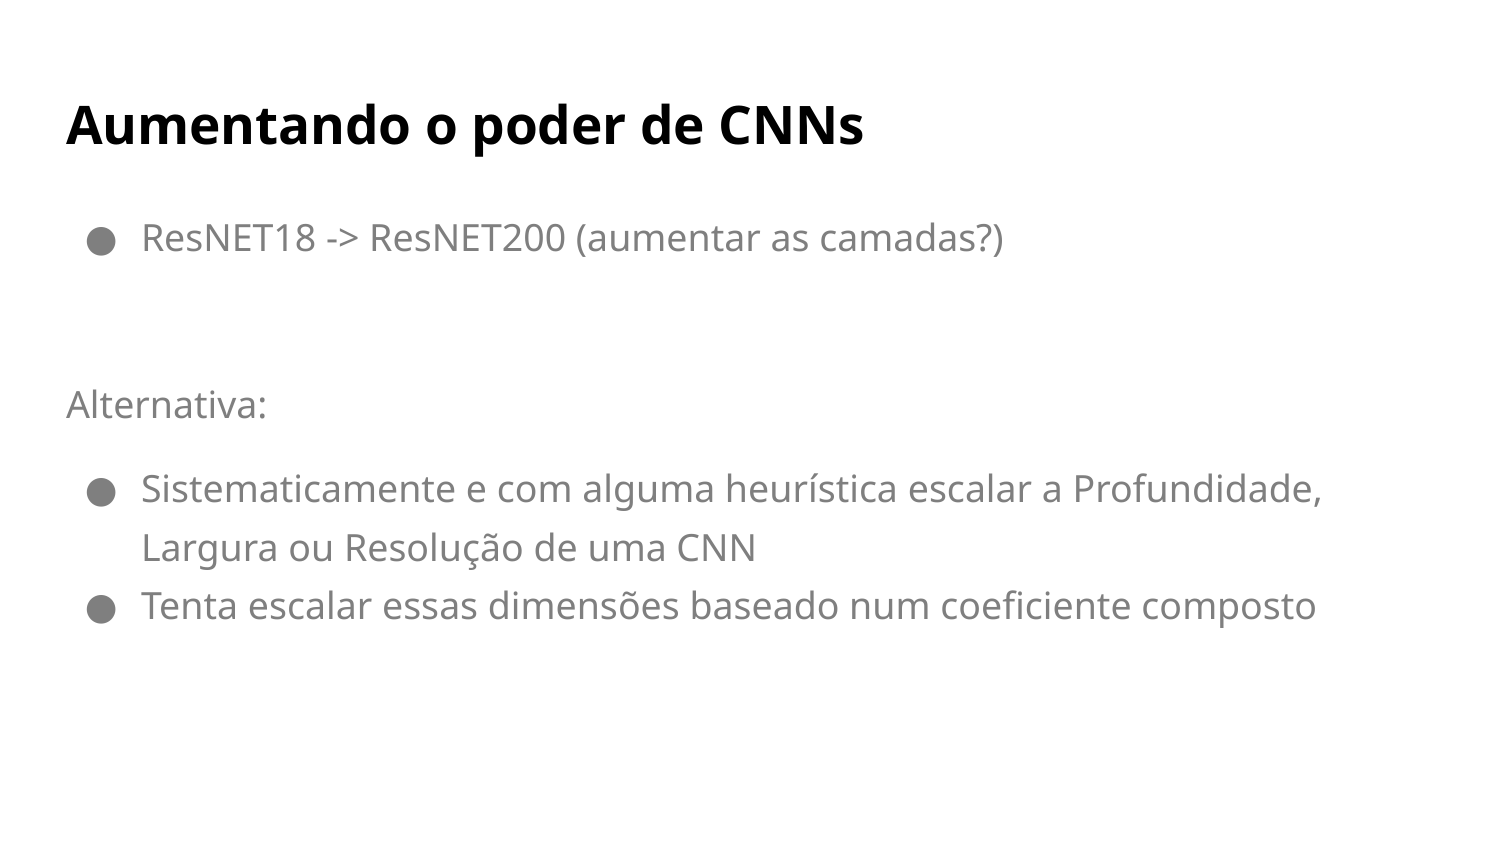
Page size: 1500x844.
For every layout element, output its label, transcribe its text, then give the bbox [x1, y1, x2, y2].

list ResNET18 -> ResNET200 (aumentar as camadas?) Alternativa: Sistematicamente e com alguma heurística escalar a Profundidade, Largura ou Resolução de uma CNN Tenta escalar essas dimensões baseado num coeficiente composto [51, 189, 1449, 750]
title Aumentando o poder de CNNs [51, 72, 1449, 176]
